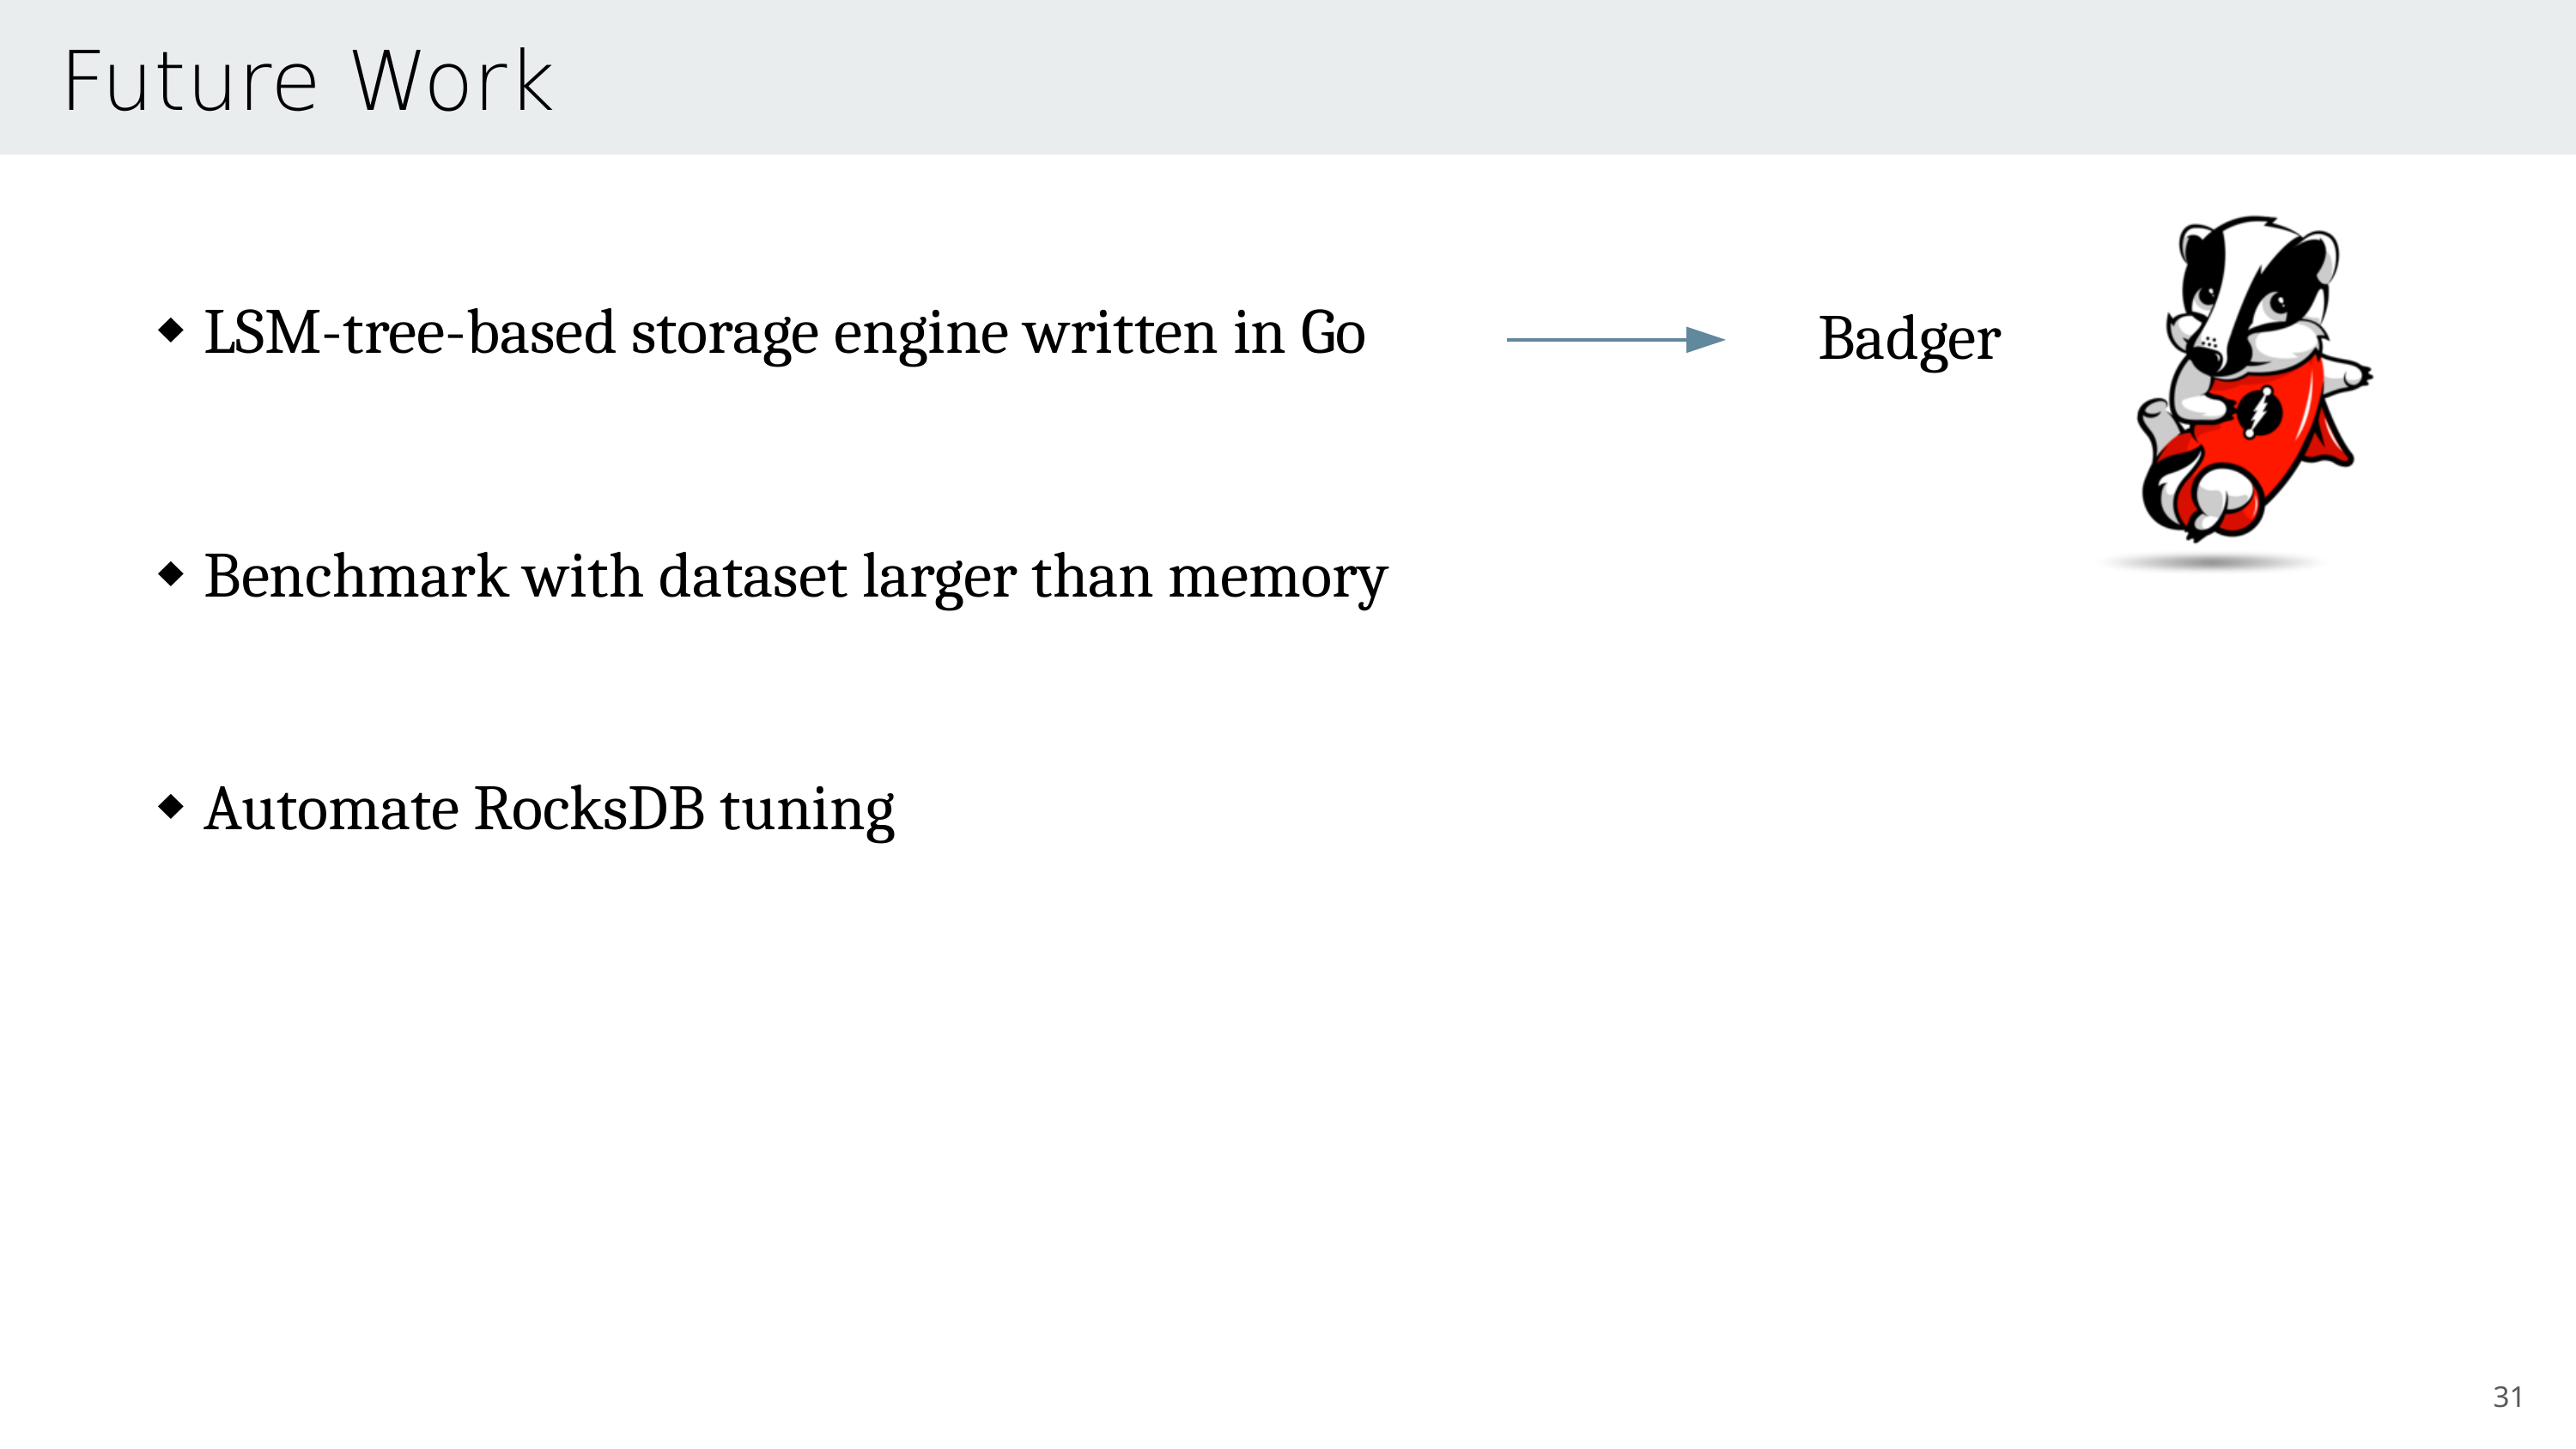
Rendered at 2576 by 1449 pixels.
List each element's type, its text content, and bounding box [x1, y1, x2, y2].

text_box LSM-tree-based storage engine written in Go [143, 295, 1451, 385]
text_box Automate RocksDB tuning [143, 772, 1451, 861]
text_box Badger [1805, 295, 2027, 385]
text_box Benchmark with dataset larger than memory [143, 538, 1451, 627]
picture [2081, 201, 2398, 577]
title Future Work [59, 6, 2226, 158]
